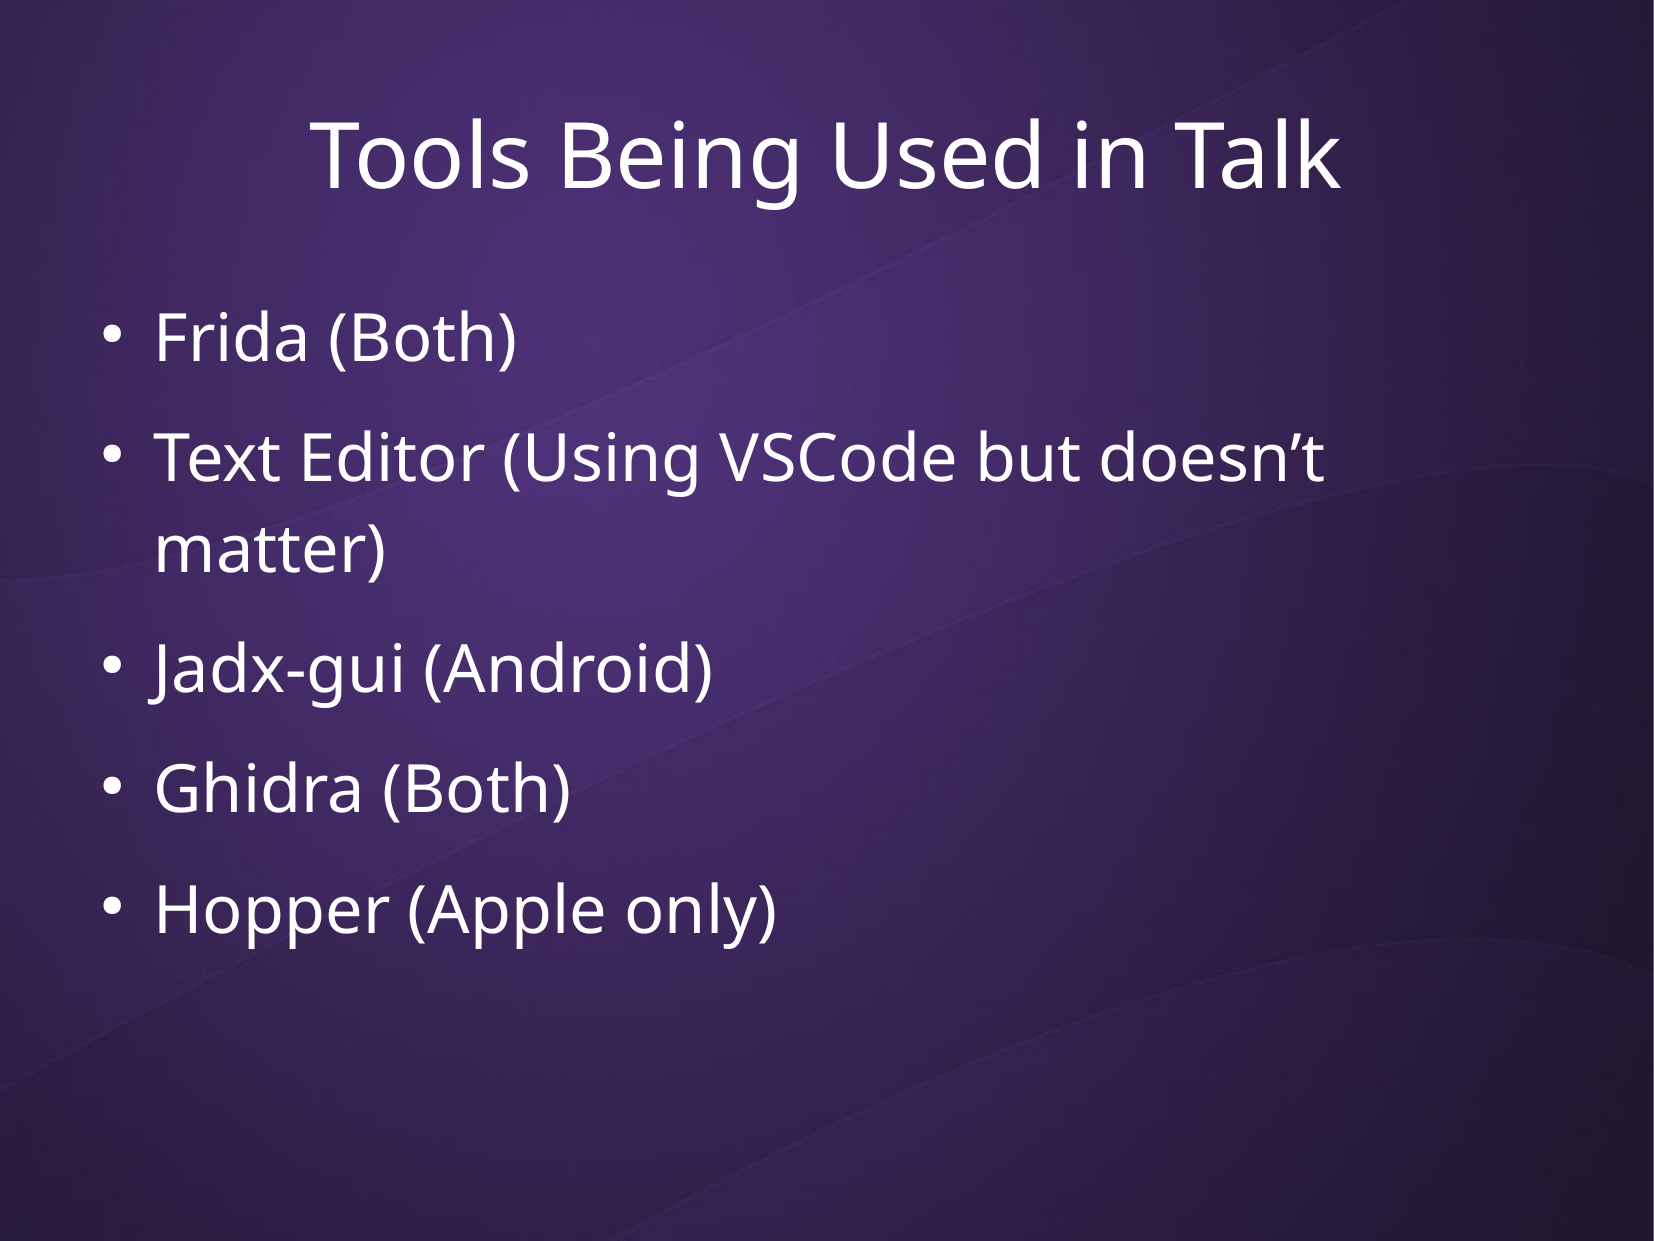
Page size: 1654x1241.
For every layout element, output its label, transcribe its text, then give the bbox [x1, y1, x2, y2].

title Tools Being Used in Talk [82, 49, 1571, 257]
picture [0, 0, 1654, 1241]
list Frida (Both) Text Editor (Using VSCode but doesn’t matter) Jadx-gui (Android) Ghidra (Both) Hopper (Apple only) [82, 290, 1571, 967]
